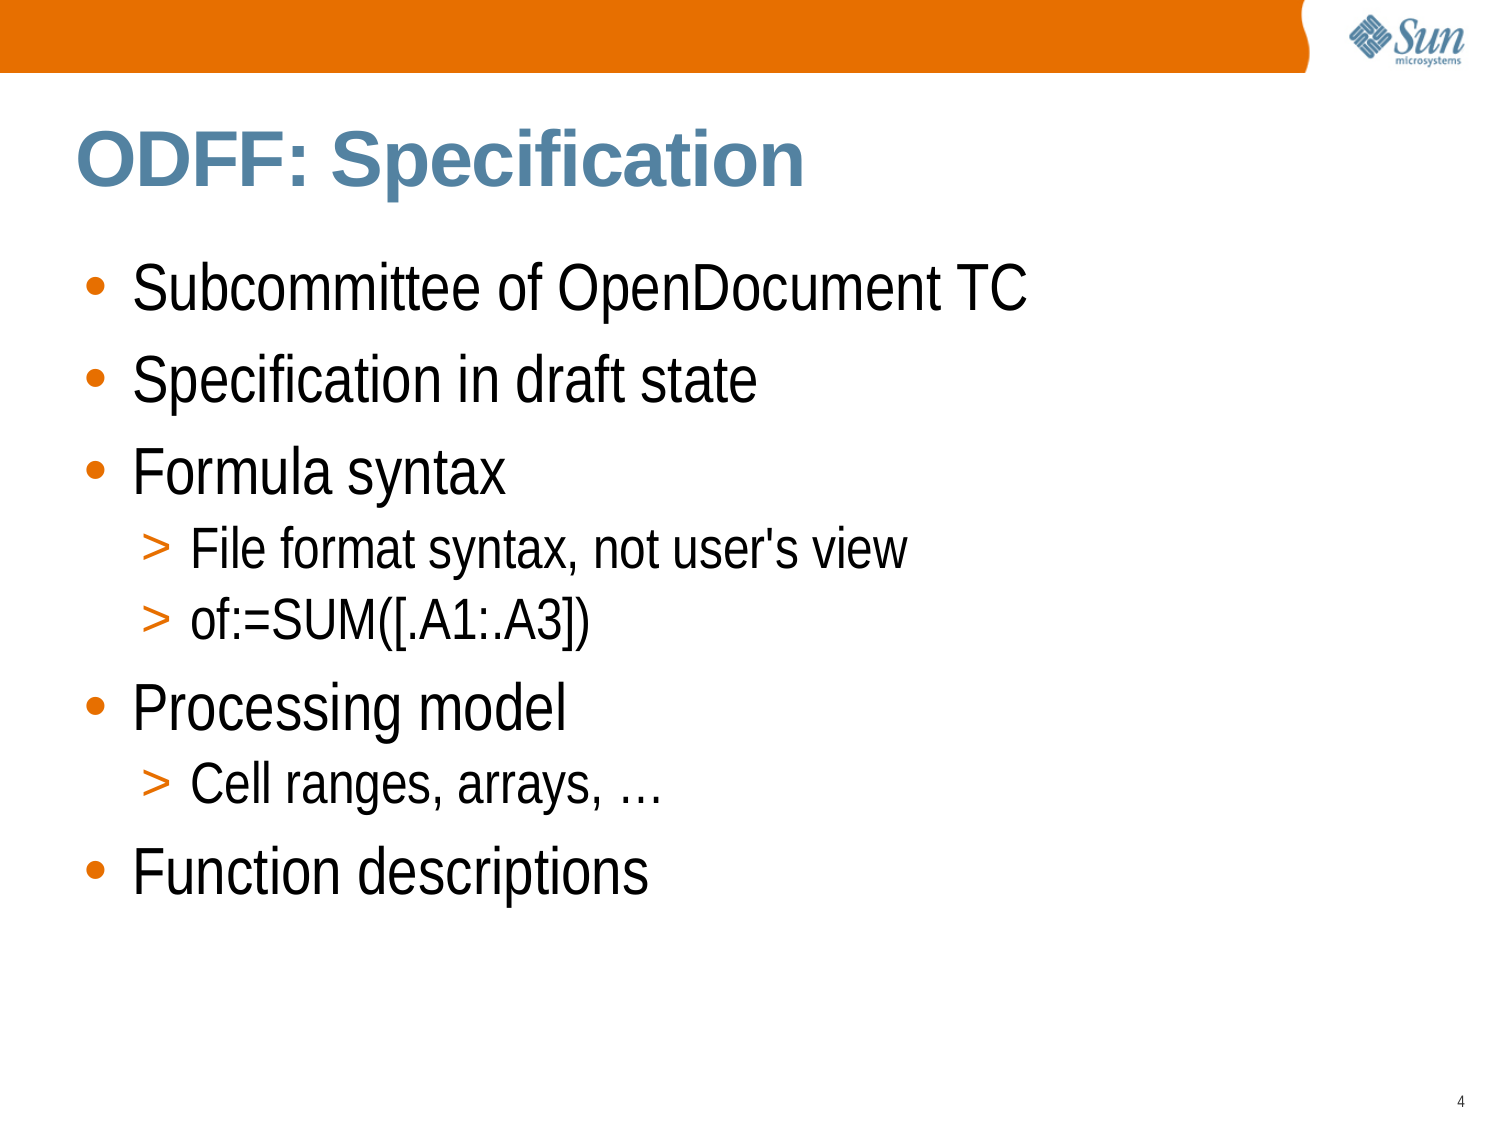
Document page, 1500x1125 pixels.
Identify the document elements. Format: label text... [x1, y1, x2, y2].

list Subcommittee of OpenDocument TC Specification in draft state Formula syntax File format syntax, not user's view of:=SUM([.A1:.A3]) Processing model Cell ranges, arrays, … Function descriptions [64, 258, 1401, 1062]
title ODFF: Specification [75, 123, 1437, 227]
picture [0, 0, 1500, 73]
